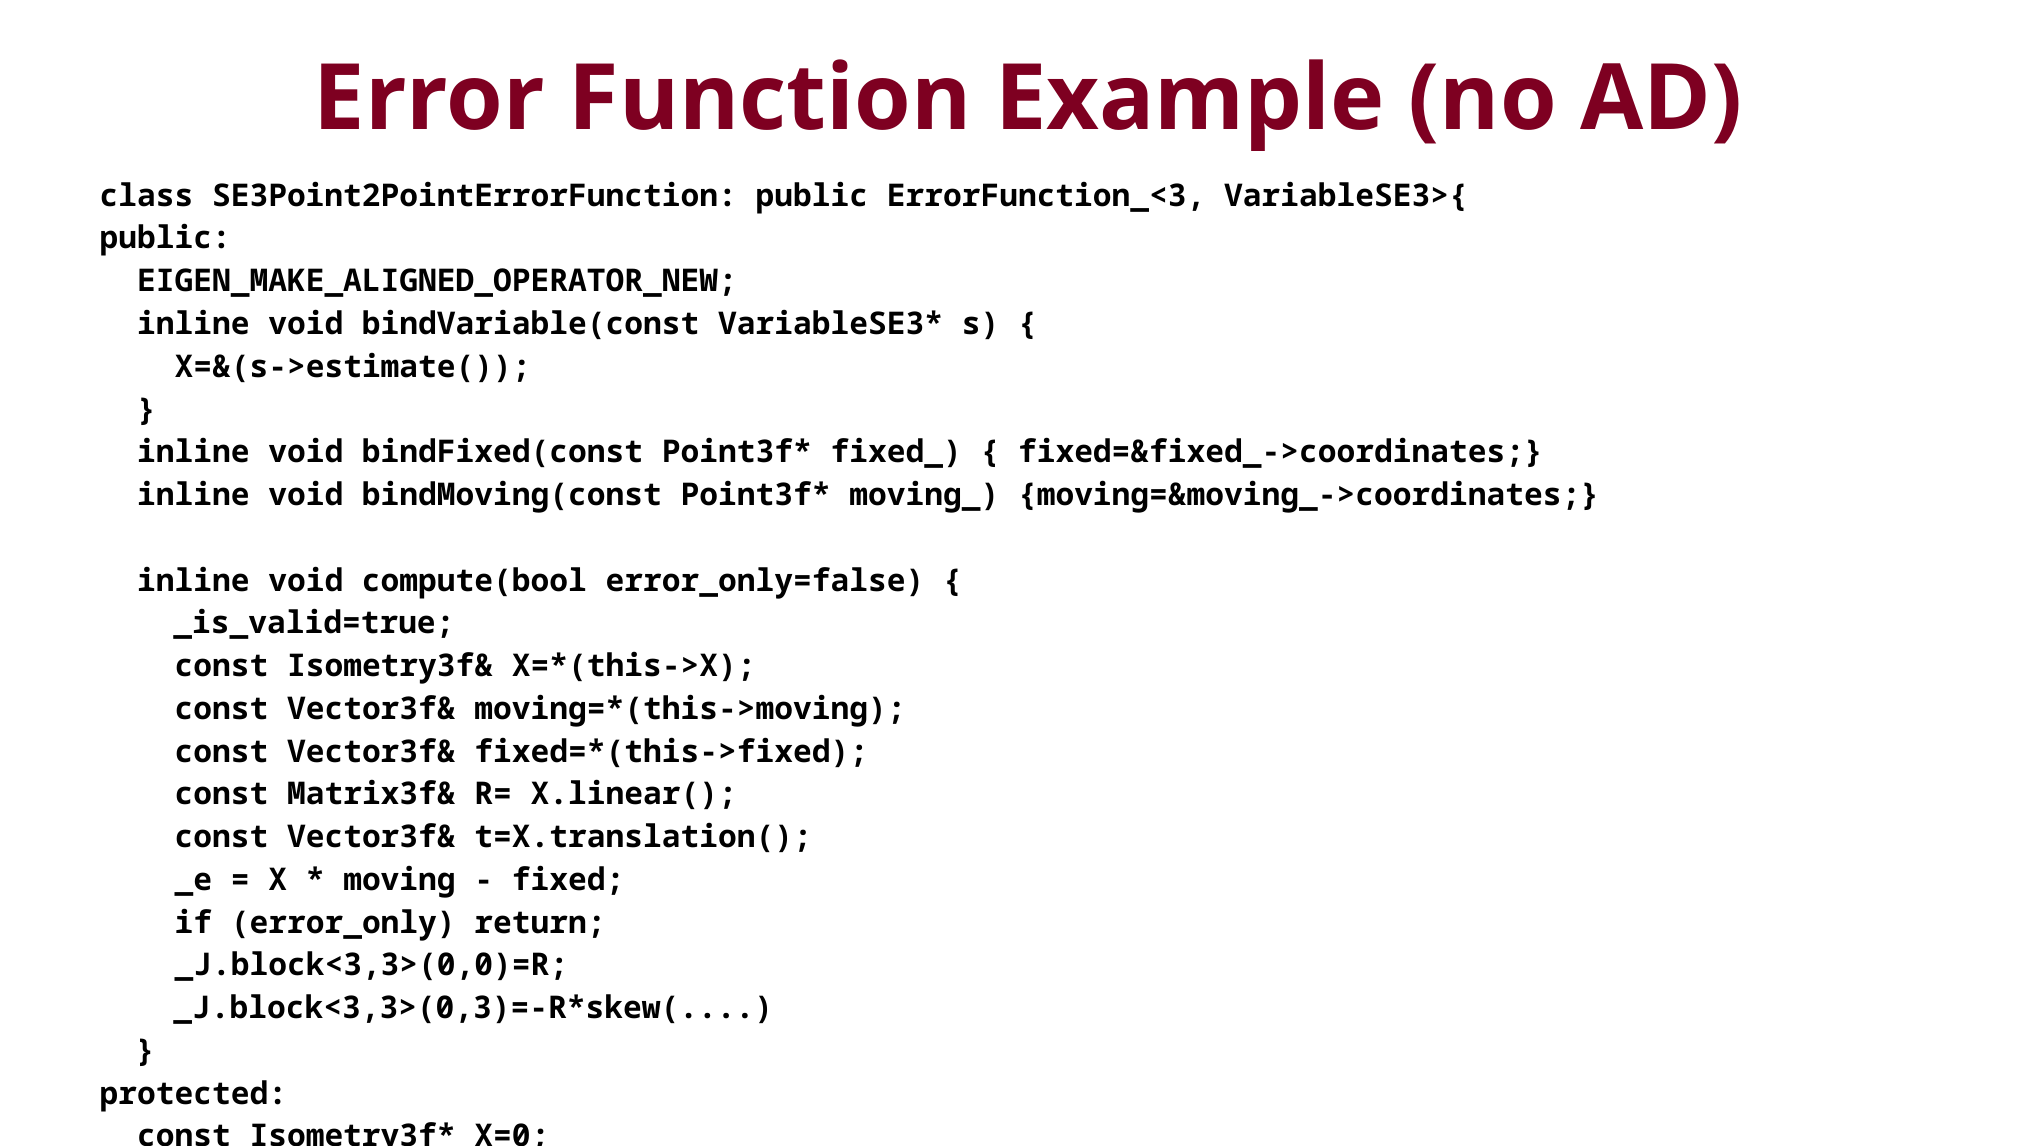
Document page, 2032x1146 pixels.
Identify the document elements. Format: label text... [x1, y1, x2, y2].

title Error Function Example (no AD) [37, 10, 2020, 178]
text_box class SE3Point2PointErrorFunction: public ErrorFunction_<3, VariableSE3>{ public: EIGEN_MAKE_ALIGNED_OPERATOR_NEW; inline void bindVariable(const VariableSE3* s) { X=&(s->estimate()); } inline void bindFixed(const Point3f* fixed_) { fixed=&fixed_->coordinates;} inline void bindMoving(const Point3f* moving_) {moving=&moving_->coordinates;} inline void compute(bool error_only=false) { _is_valid=true; const Isometry3f& X=*(this->X); const Vector3f& moving=*(this->moving); const Vector3f& fixed=*(this->fixed); const Matrix3f& R= X.linear(); const Vector3f& t=X.translation(); _e = X * moving - fixed; if (error_only) return; _J.block<3,3>(0,0)=R; _J.block<3,3>(0,3)=-R*skew(....) } protected: const Isometry3f* X=0; const Vector3f* moving=0; const Vector3f* fixed=0; }; [47, 165, 1961, 1146]
